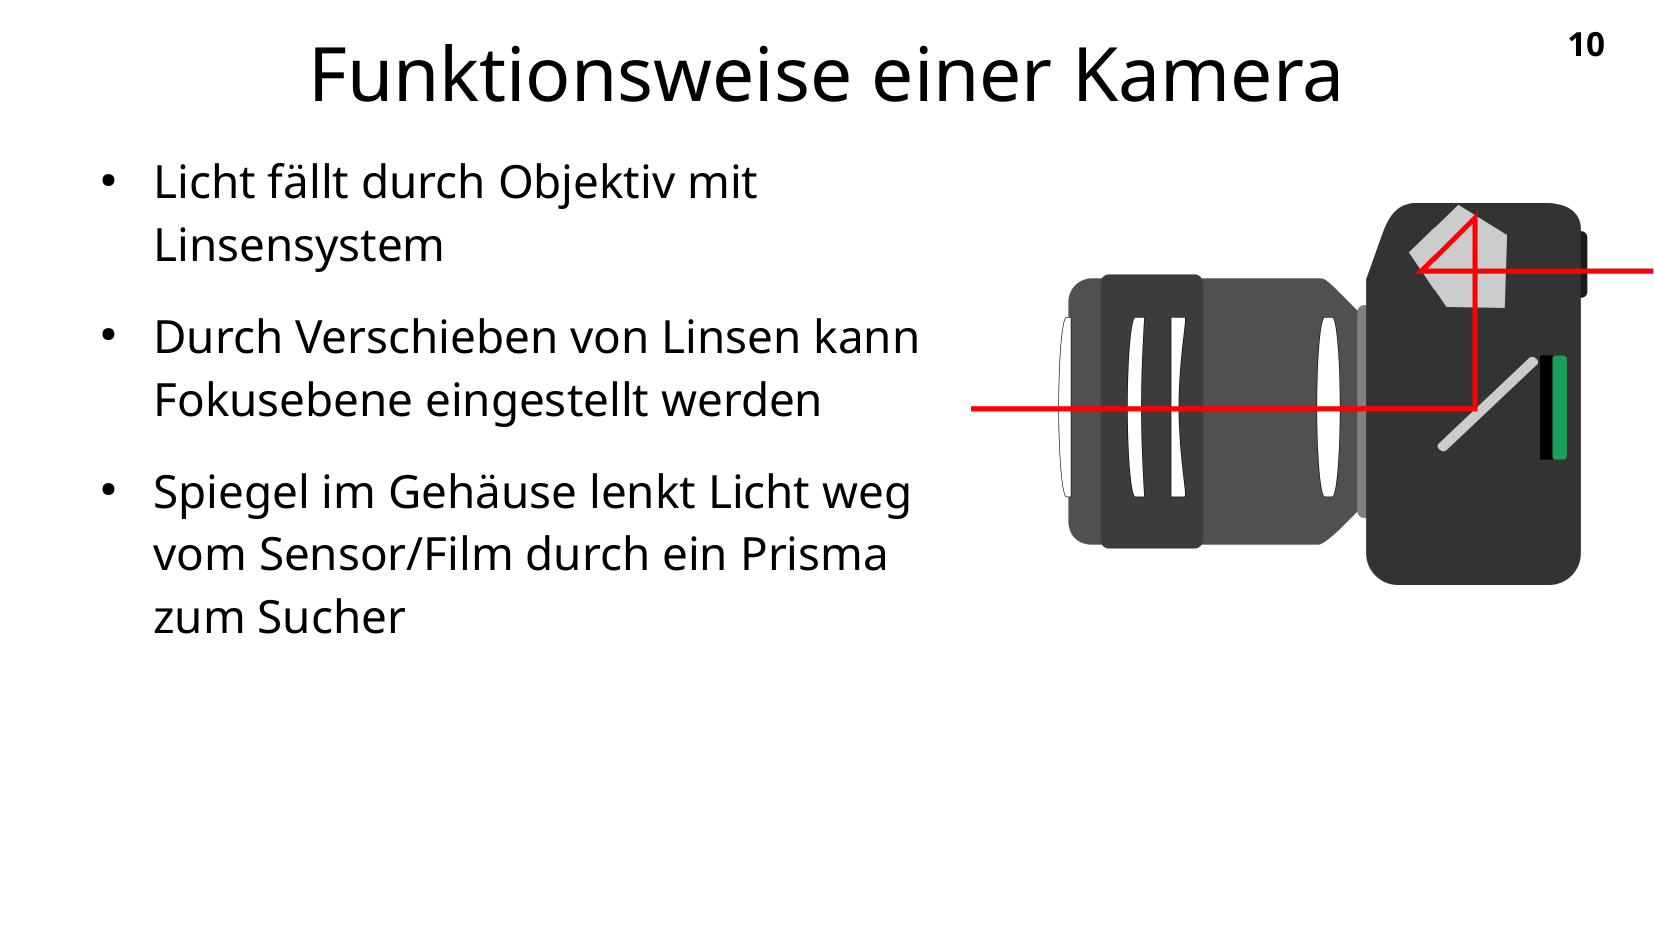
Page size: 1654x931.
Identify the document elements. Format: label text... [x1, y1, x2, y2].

picture [971, 203, 1654, 586]
title Funktionsweise einer Kamera [82, 13, 1571, 132]
list Licht fällt durch Objektiv mit Linsensystem Durch Verschieben von Linsen kann Fokusebene eingestellt werden Spiegel im Gehäuse lenkt Licht weg vom Sensor/Film durch ein Prisma zum Sucher [82, 150, 961, 811]
